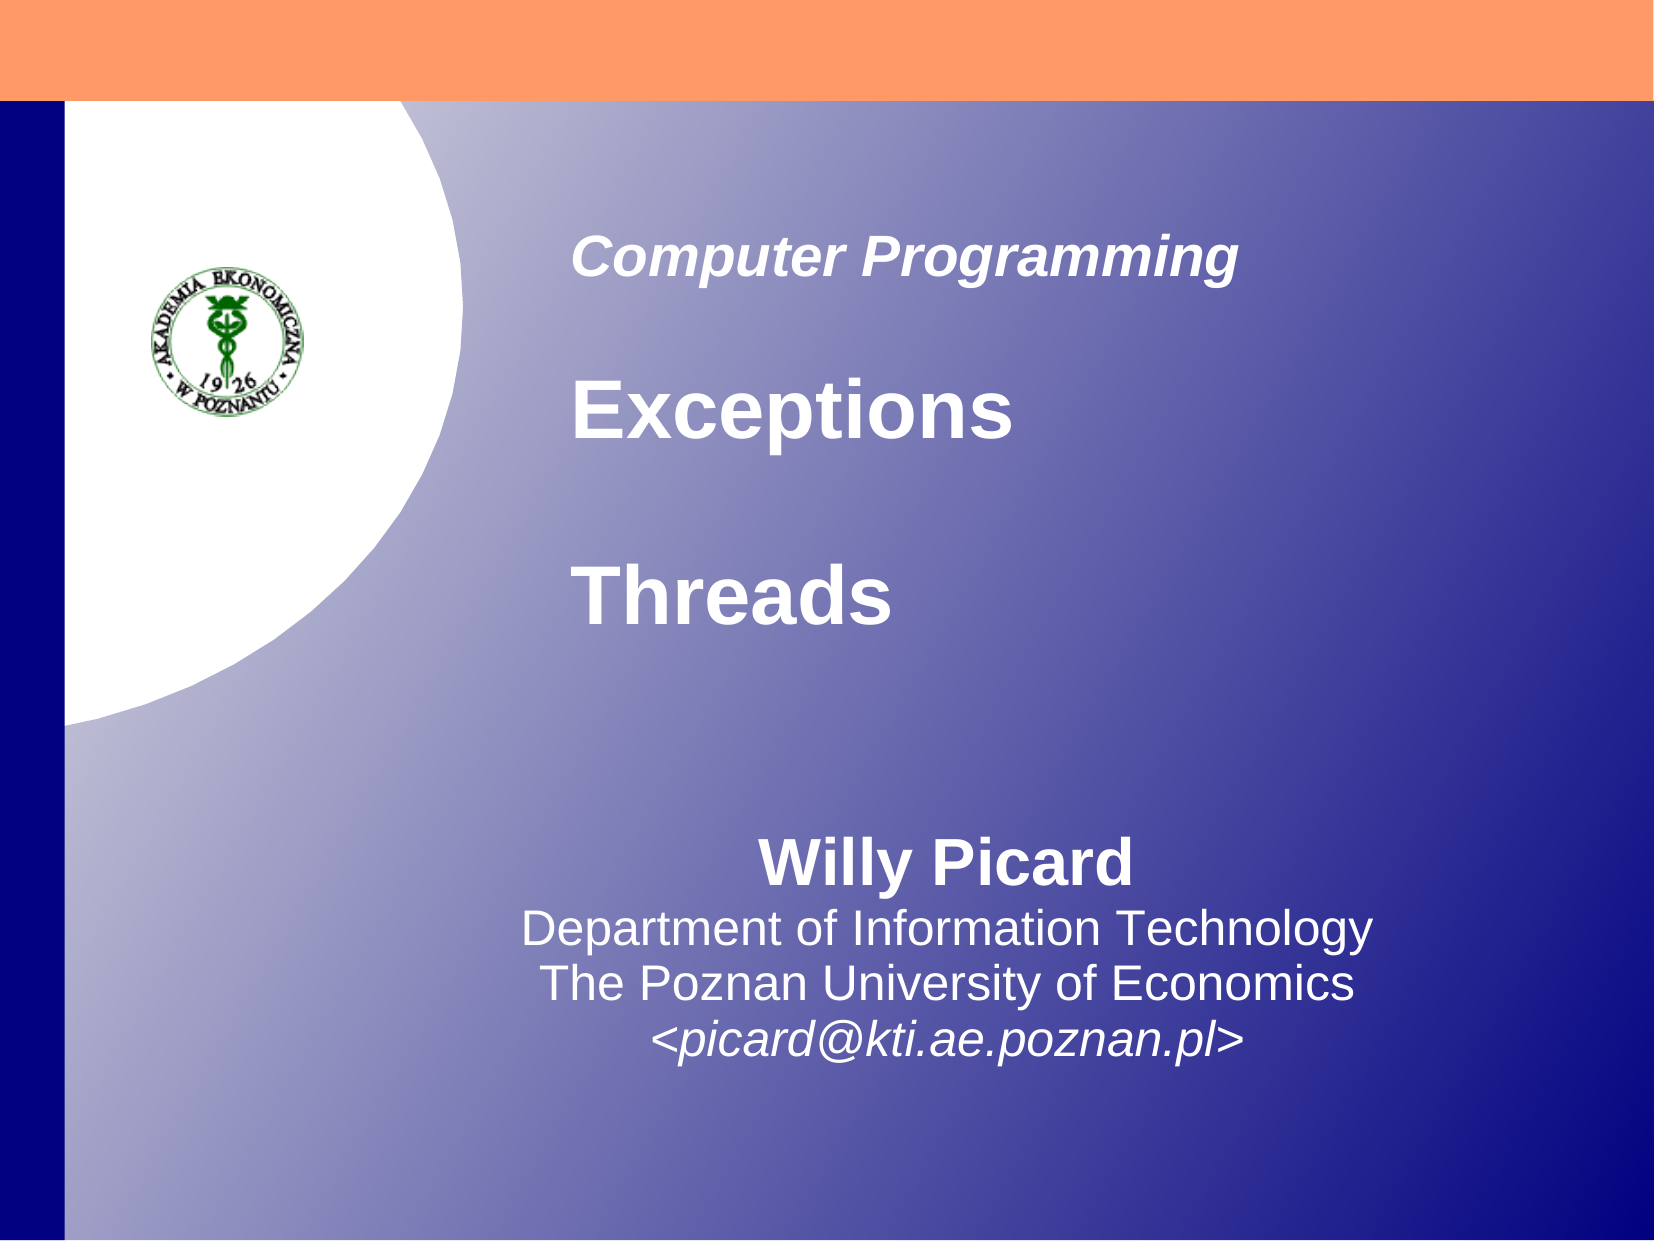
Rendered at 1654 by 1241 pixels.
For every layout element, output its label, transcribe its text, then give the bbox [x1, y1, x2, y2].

picture [151, 267, 304, 417]
title Computer Programming Exceptions Threads [570, 223, 1546, 653]
